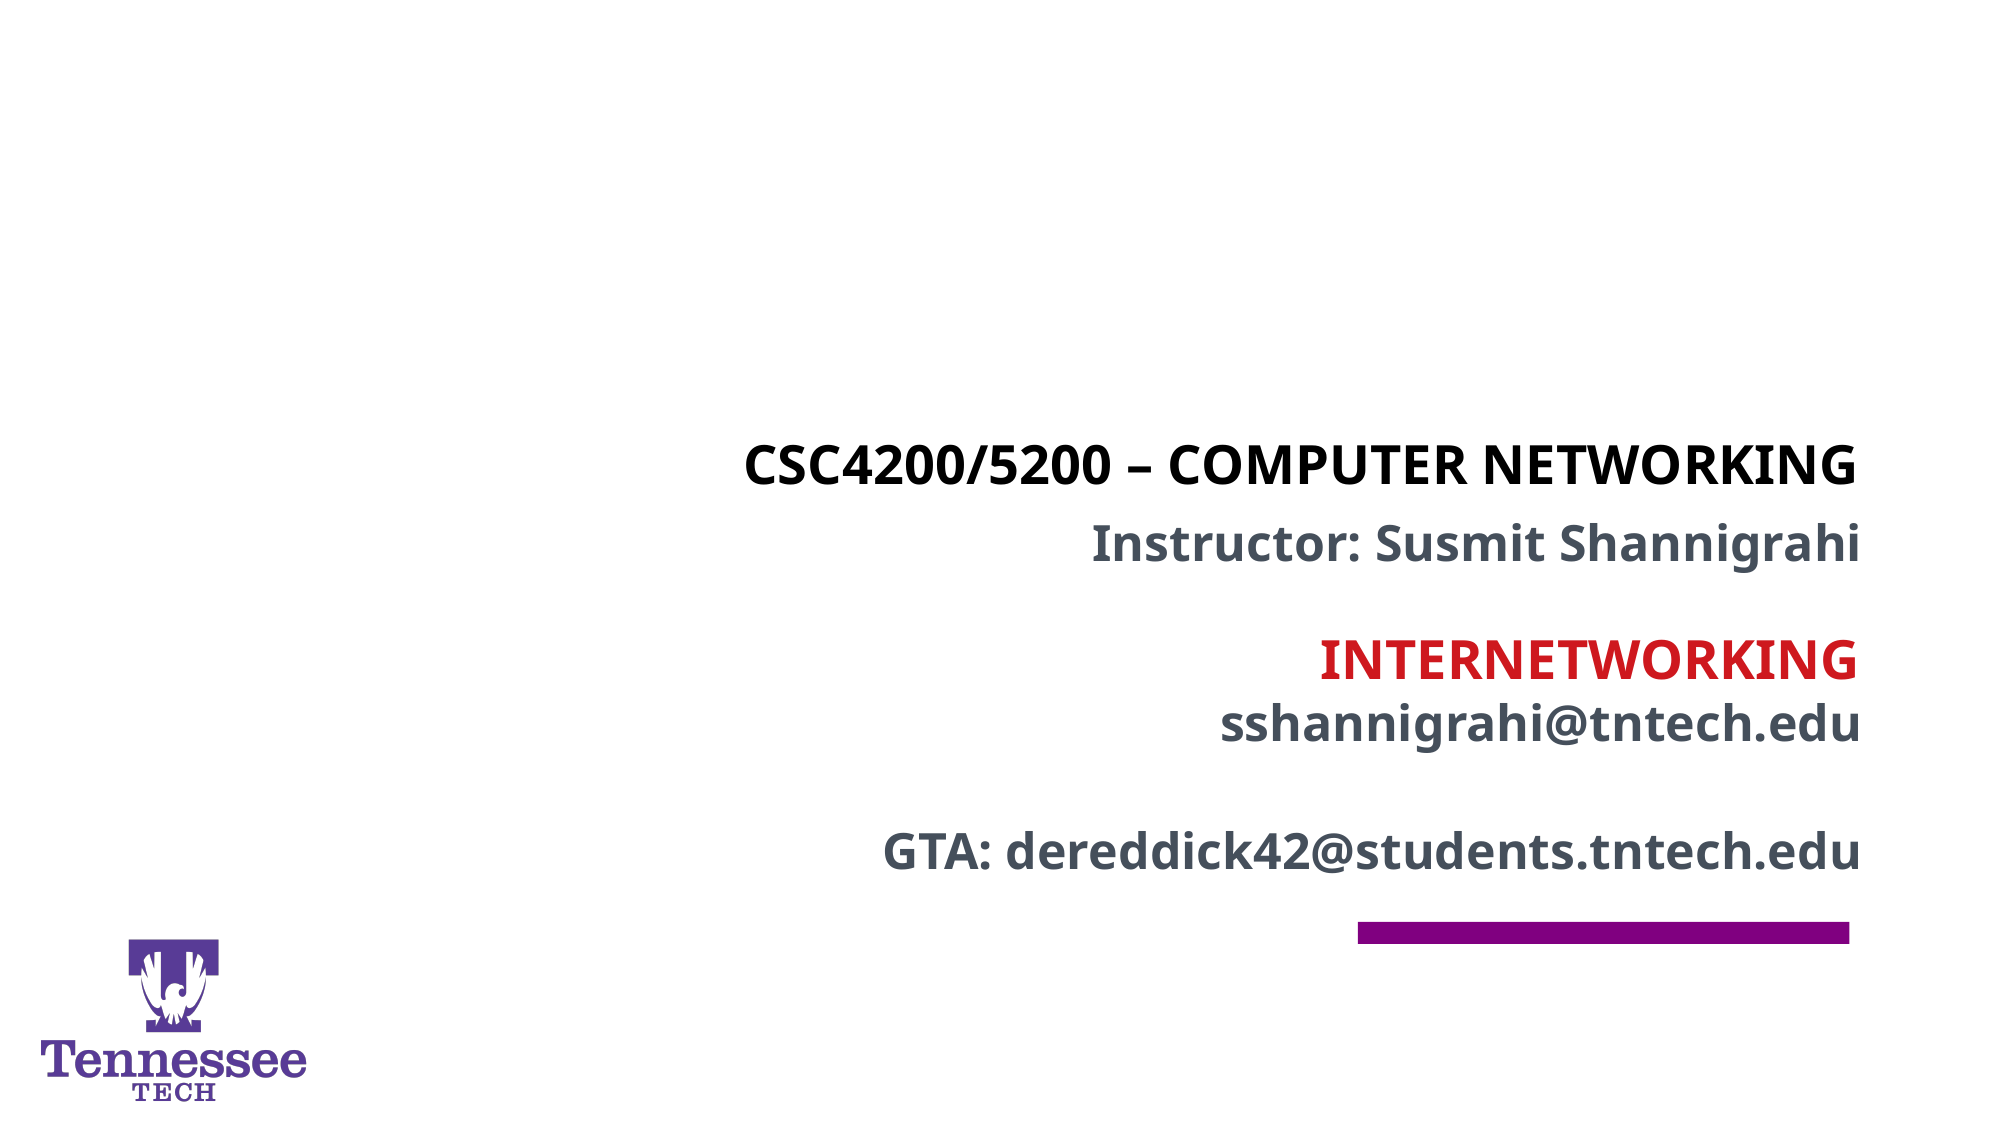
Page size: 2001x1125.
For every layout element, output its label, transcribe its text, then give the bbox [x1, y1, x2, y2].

text_box CSC4200/5200 – Computer Networking Internetworking [30, 404, 1875, 706]
picture [16, 914, 331, 1122]
text_box Instructor: Susmit Shannigrahi sshannigrahi@tntech.edu GTA: dereddick42@students.tntech.edu [462, 886, 1877, 1075]
